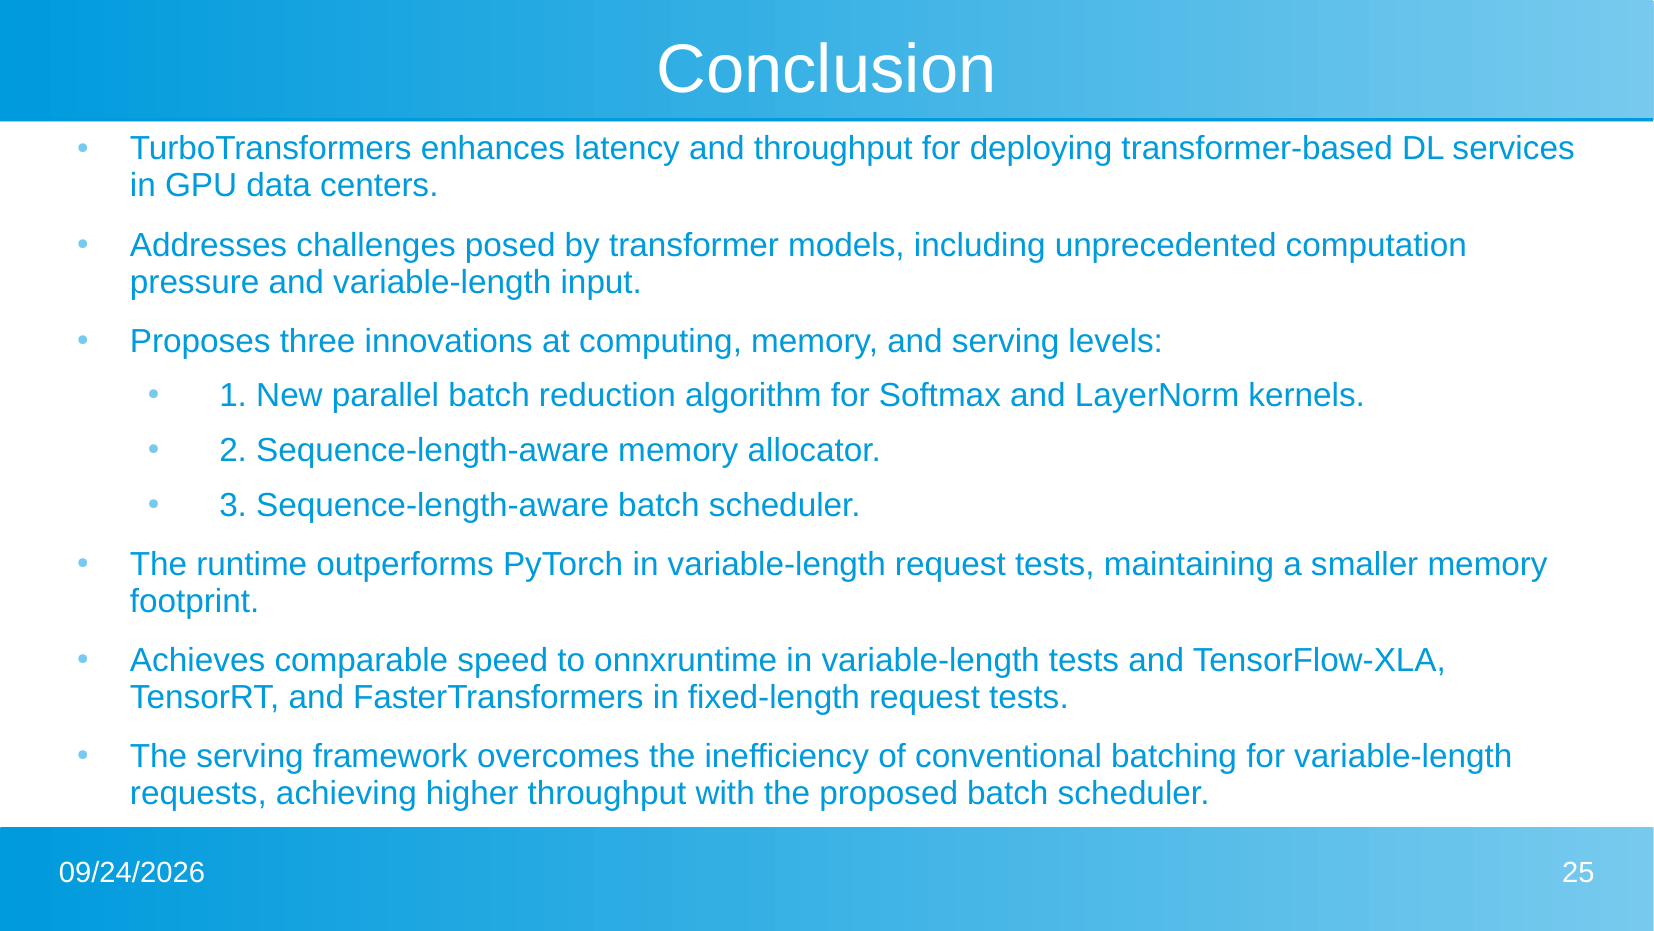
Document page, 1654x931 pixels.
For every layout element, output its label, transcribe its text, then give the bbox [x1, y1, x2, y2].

title Conclusion [59, 29, 1595, 108]
list TurboTransformers enhances latency and throughput for deploying transformer-based DL services in GPU data centers. Addresses challenges posed by transformer models, including unprecedented computation pressure and variable-length input. Proposes three innovations at computing, memory, and serving levels: 1. New parallel batch reduction algorithm for Softmax and LayerNorm kernels. 2. Sequence-length-aware memory allocator. 3. Sequence-length-aware batch scheduler. The runtime outperforms PyTorch in variable-length request tests, maintaining a smaller memory footprint. Achieves comparable speed to onnxruntime in variable-length tests and TensorFlow-XLA, TensorRT, and FasterTransformers in fixed-length request tests. The serving framework overcomes the inefficiency of conventional batching for variable-length requests, achieving higher throughput with the proposed batch scheduler. [59, 129, 1595, 826]
